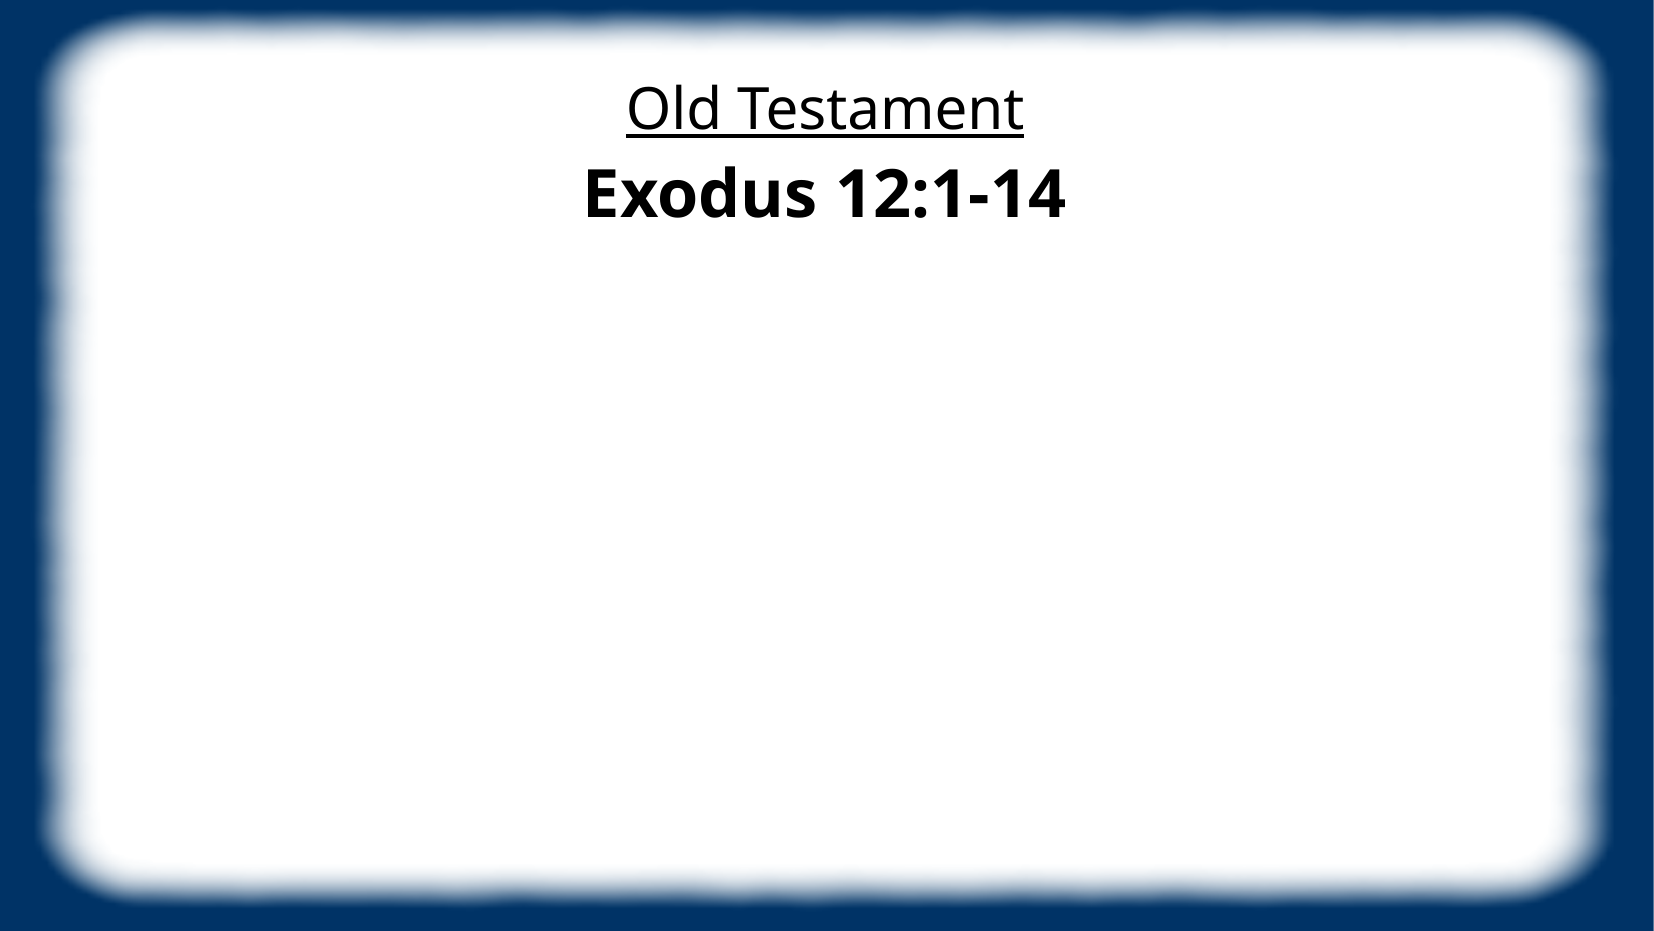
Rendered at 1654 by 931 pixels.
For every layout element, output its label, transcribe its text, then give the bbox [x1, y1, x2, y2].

picture [0, 0, 1654, 931]
text_box Old Testament Exodus 12:1-14 [105, 60, 1546, 313]
